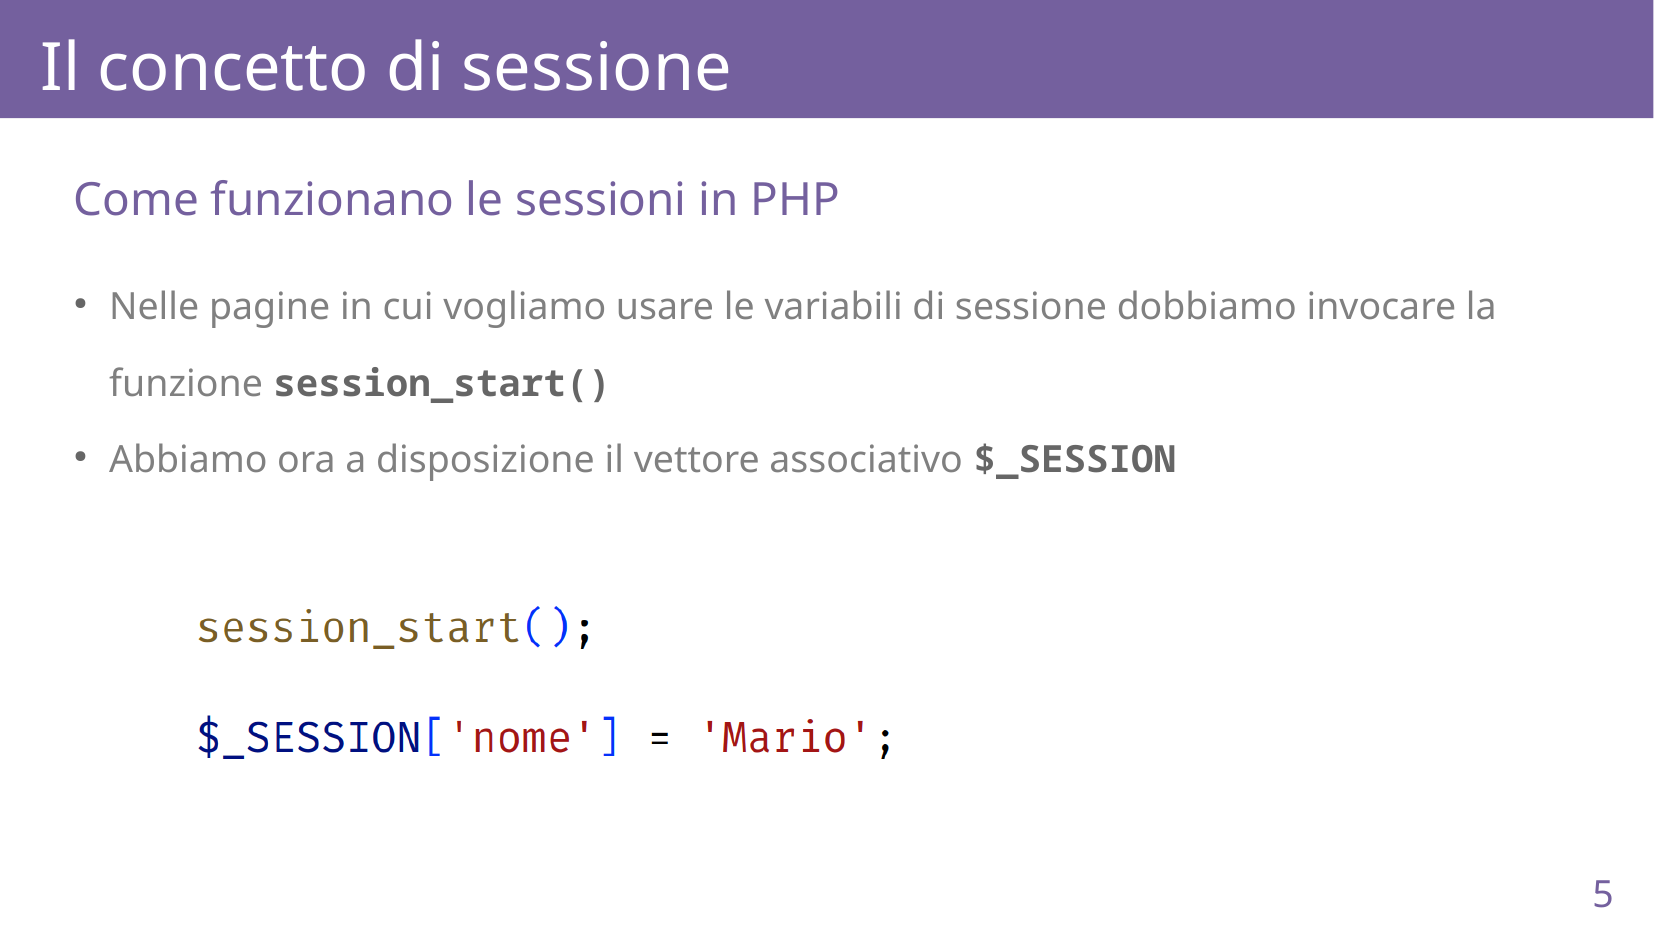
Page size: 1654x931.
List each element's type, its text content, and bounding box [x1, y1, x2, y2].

text_box Come funzionano le sessioni in PHP [59, 158, 1107, 229]
text_box [0, 0, 1654, 119]
text_box Nelle pagine in cui vogliamo usare le variabili di sessione dobbiamo invocare la funzione session_start() Abbiamo ora a disposizione il vettore associativo $_SESSION [59, 246, 1599, 599]
text_box <numero> [1510, 860, 1654, 931]
picture [177, 598, 915, 777]
text_box Il concetto di sessione [25, 11, 942, 107]
